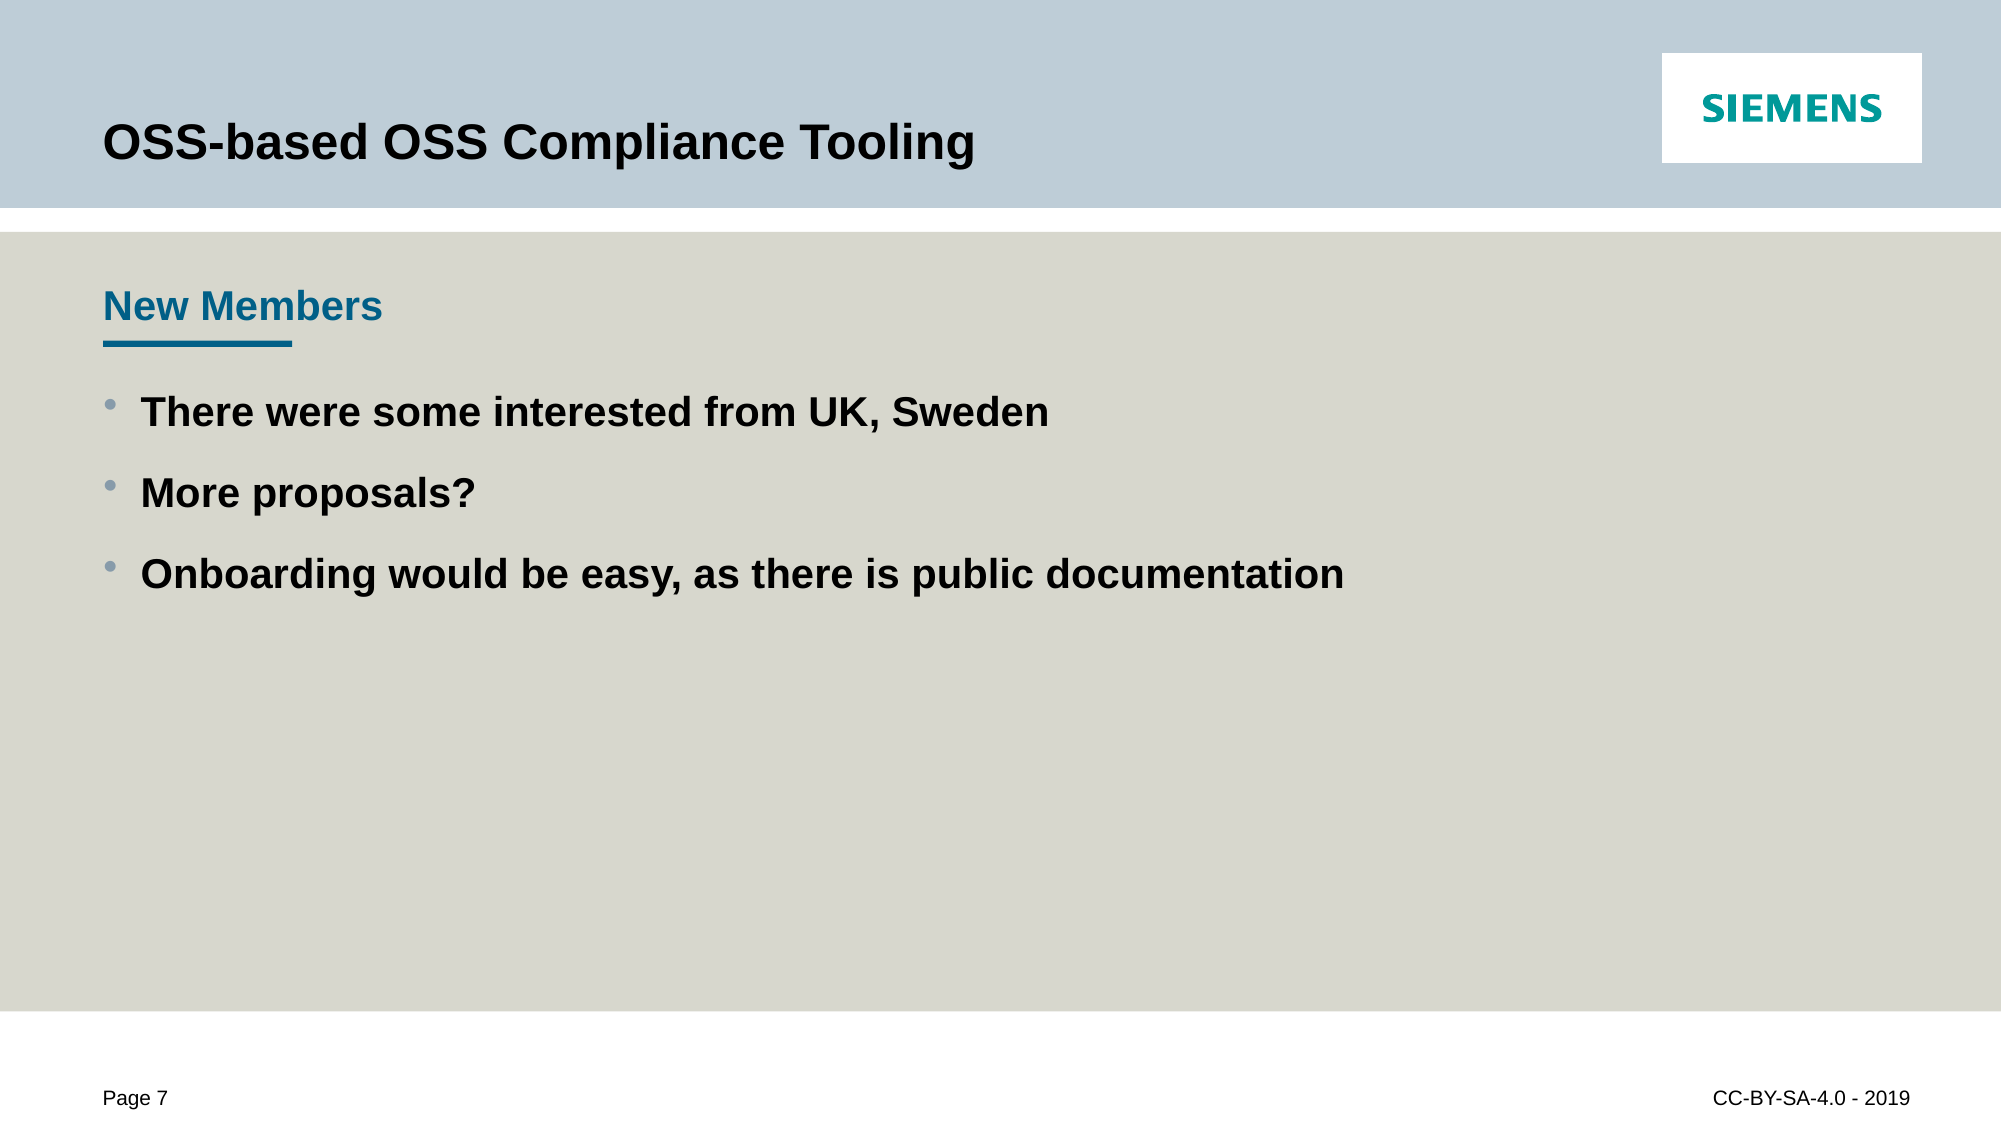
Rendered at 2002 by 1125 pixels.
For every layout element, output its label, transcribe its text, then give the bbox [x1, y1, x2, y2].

text_box [0, 231, 2001, 1012]
text_box There were some interested from UK, Sweden More proposals? Onboarding would be easy, as there is public documentation [103, 359, 1878, 679]
title OSS-based OSS Compliance Tooling [0, 0, 2001, 208]
text_box New Members [102, 278, 1286, 330]
